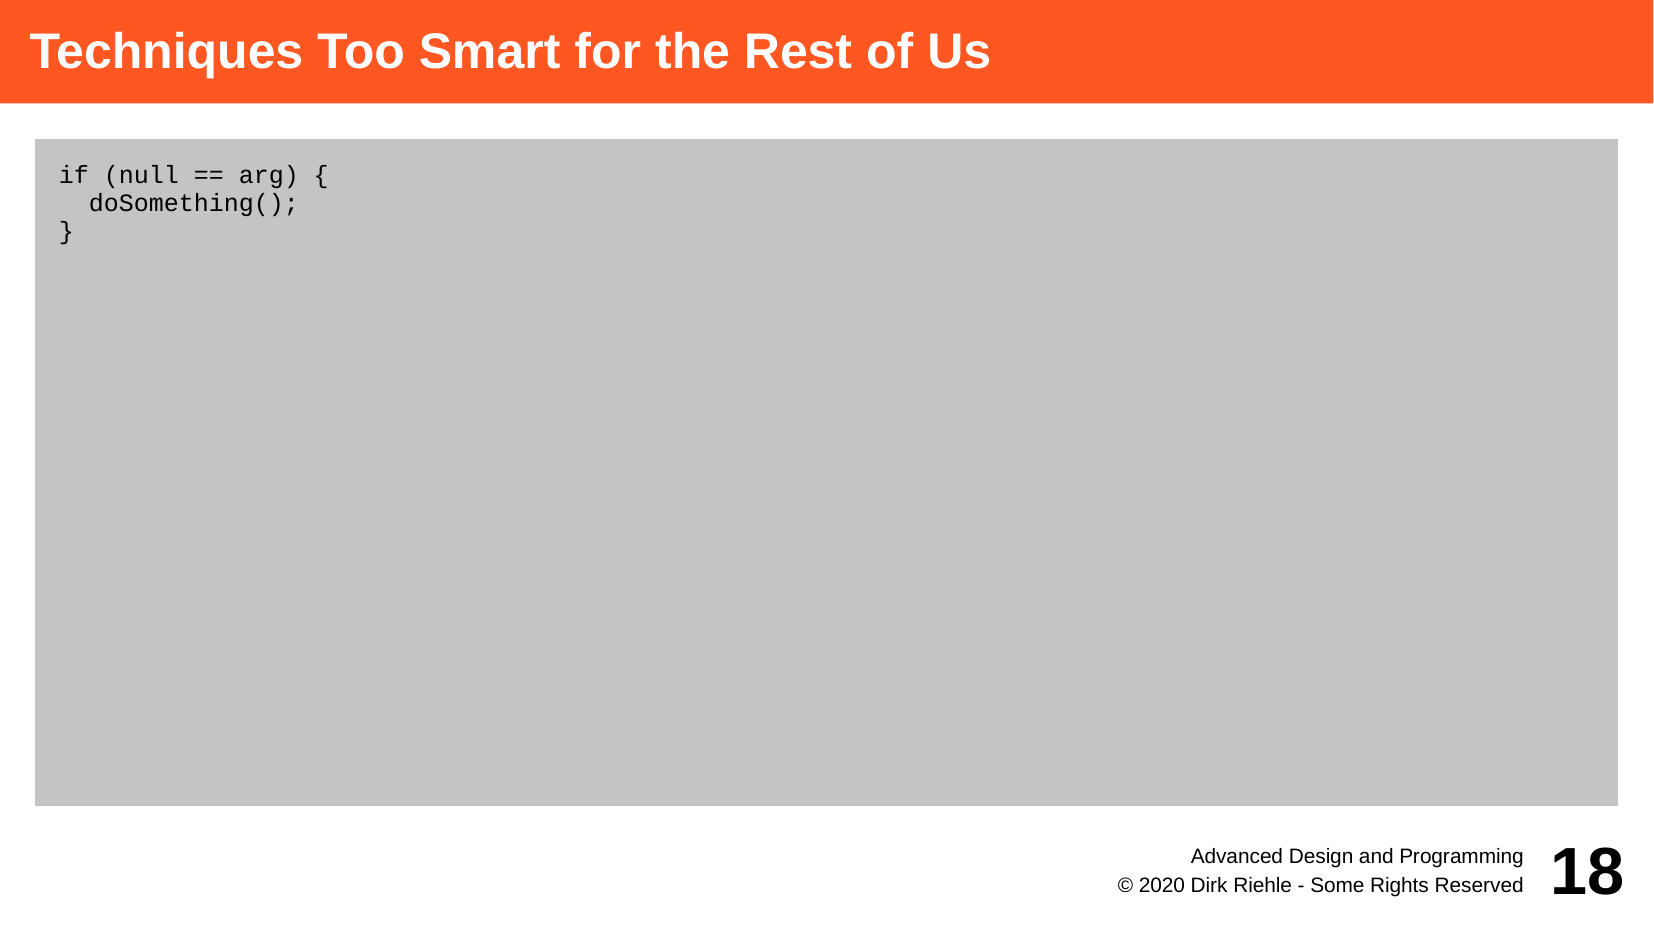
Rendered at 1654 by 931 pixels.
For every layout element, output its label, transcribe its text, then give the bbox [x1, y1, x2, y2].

title Techniques Too Smart for the Rest of Us [0, 0, 1654, 104]
list if (null == arg) { doSomething(); } [29, 132, 1625, 813]
